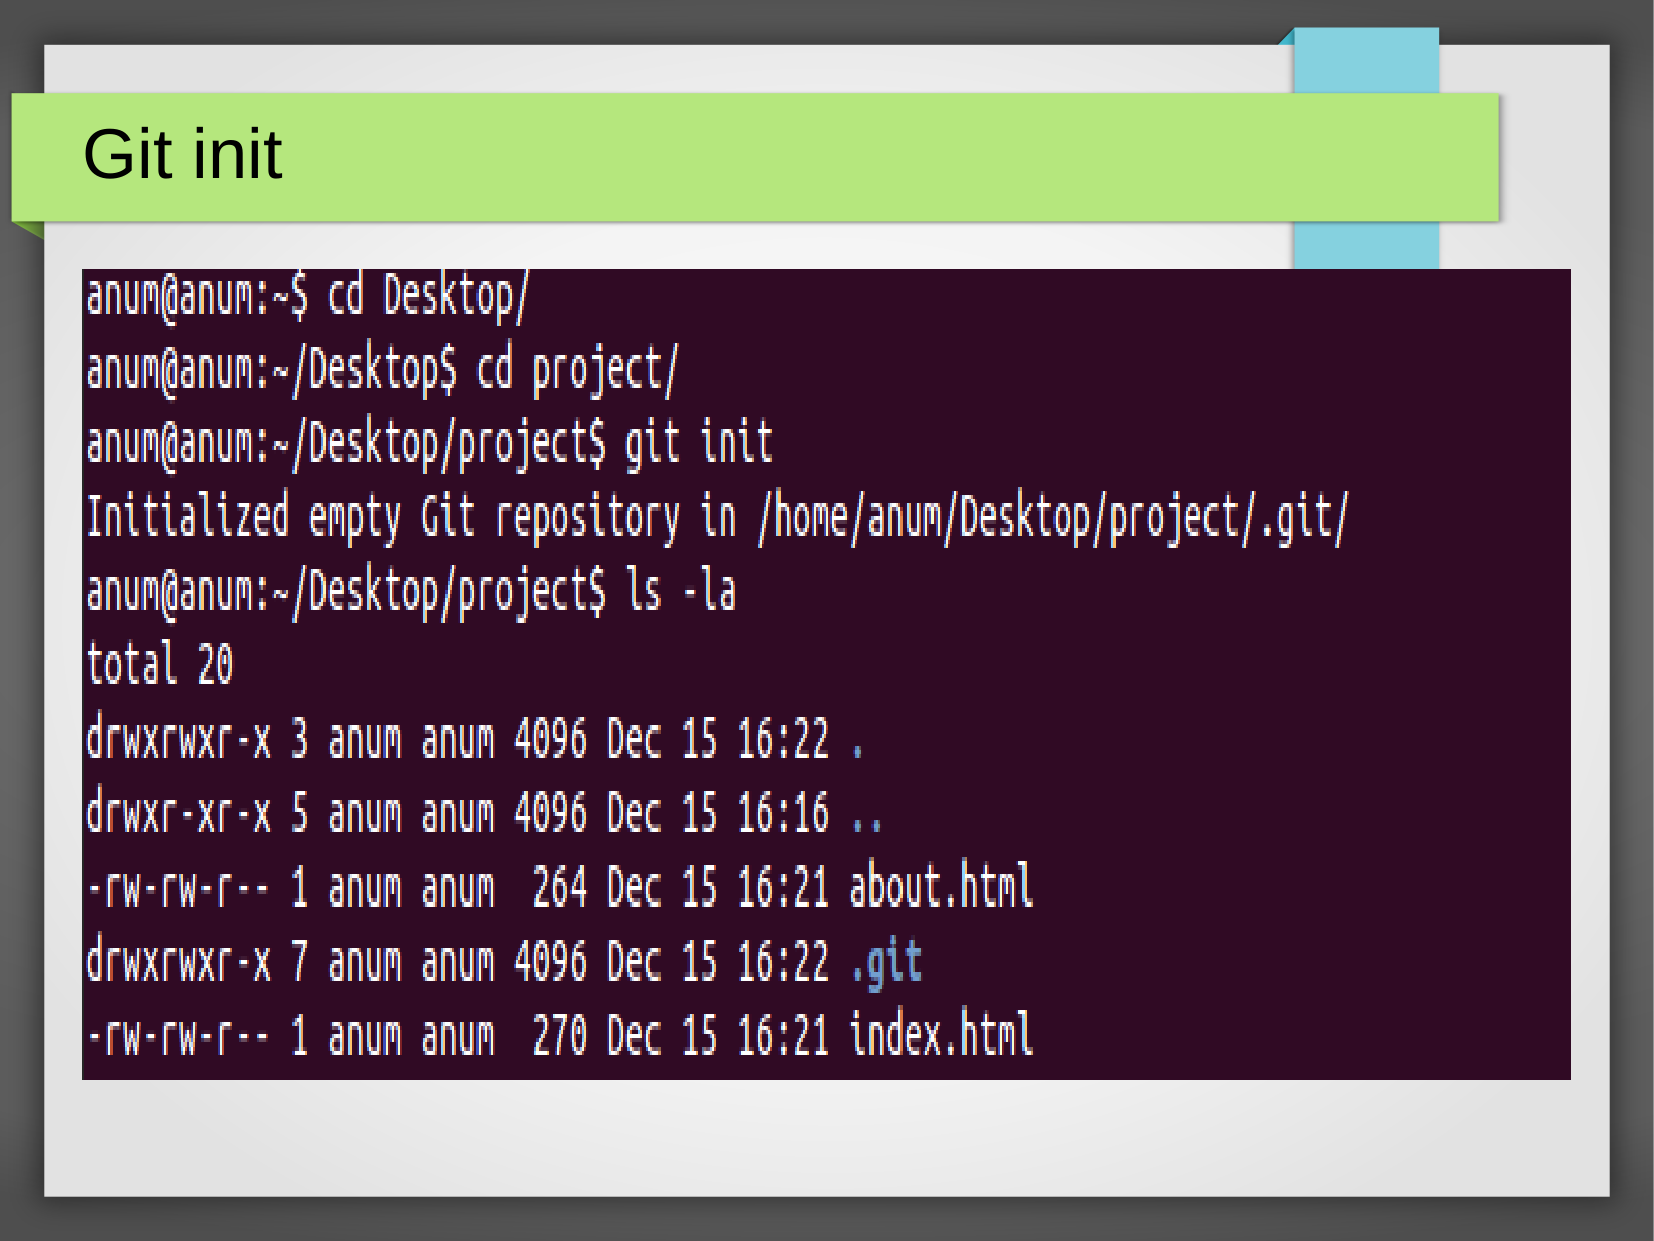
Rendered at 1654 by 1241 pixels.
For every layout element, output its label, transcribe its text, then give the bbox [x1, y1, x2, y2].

picture [0, 0, 1654, 1241]
title Git init [82, 94, 1264, 213]
